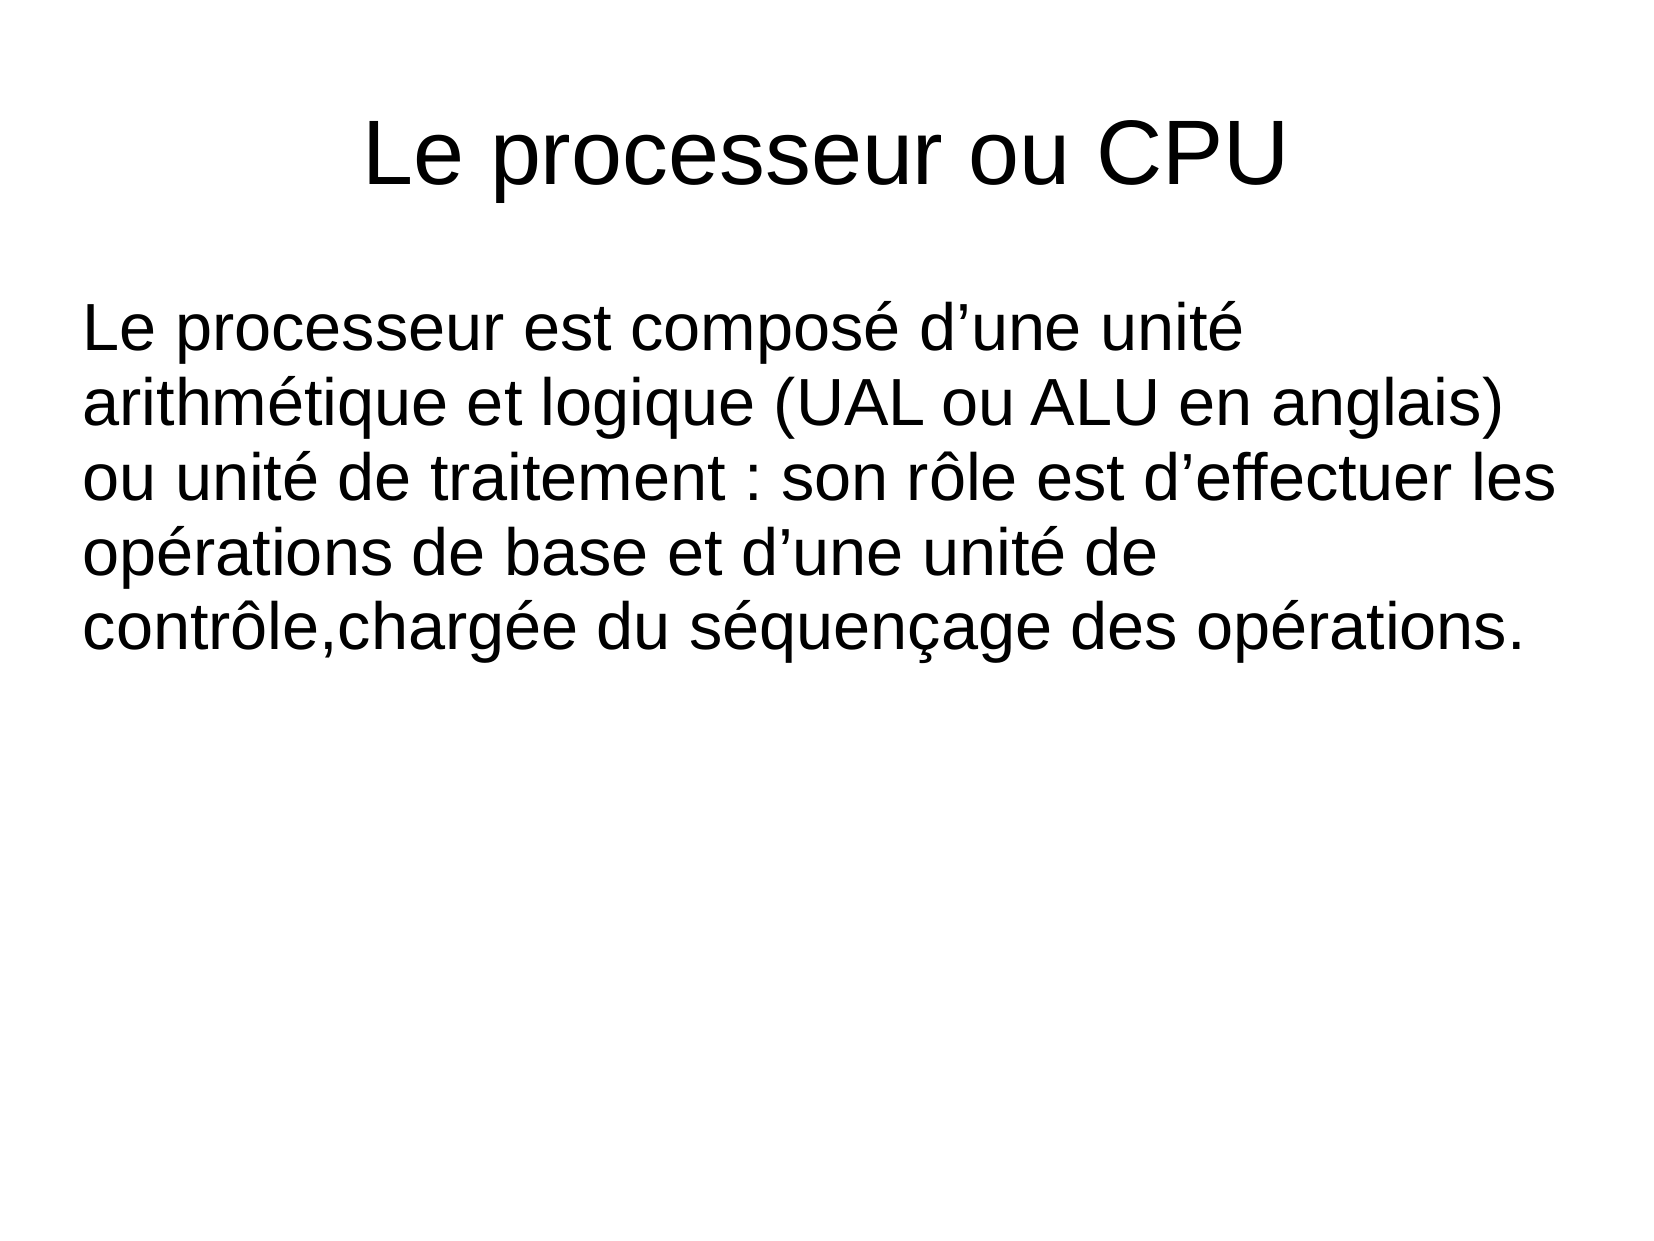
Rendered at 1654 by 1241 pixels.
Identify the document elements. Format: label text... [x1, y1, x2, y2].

list Le processeur est composé d’une unité arithmétique et logique (UAL ou ALU en anglais) ou unité de traitement : son rôle est d’effectuer les opérations de base et d’une unité de contrôle,chargée du séquençage des opérations. [82, 290, 1571, 1109]
title Le processeur ou CPU [82, 49, 1571, 257]
